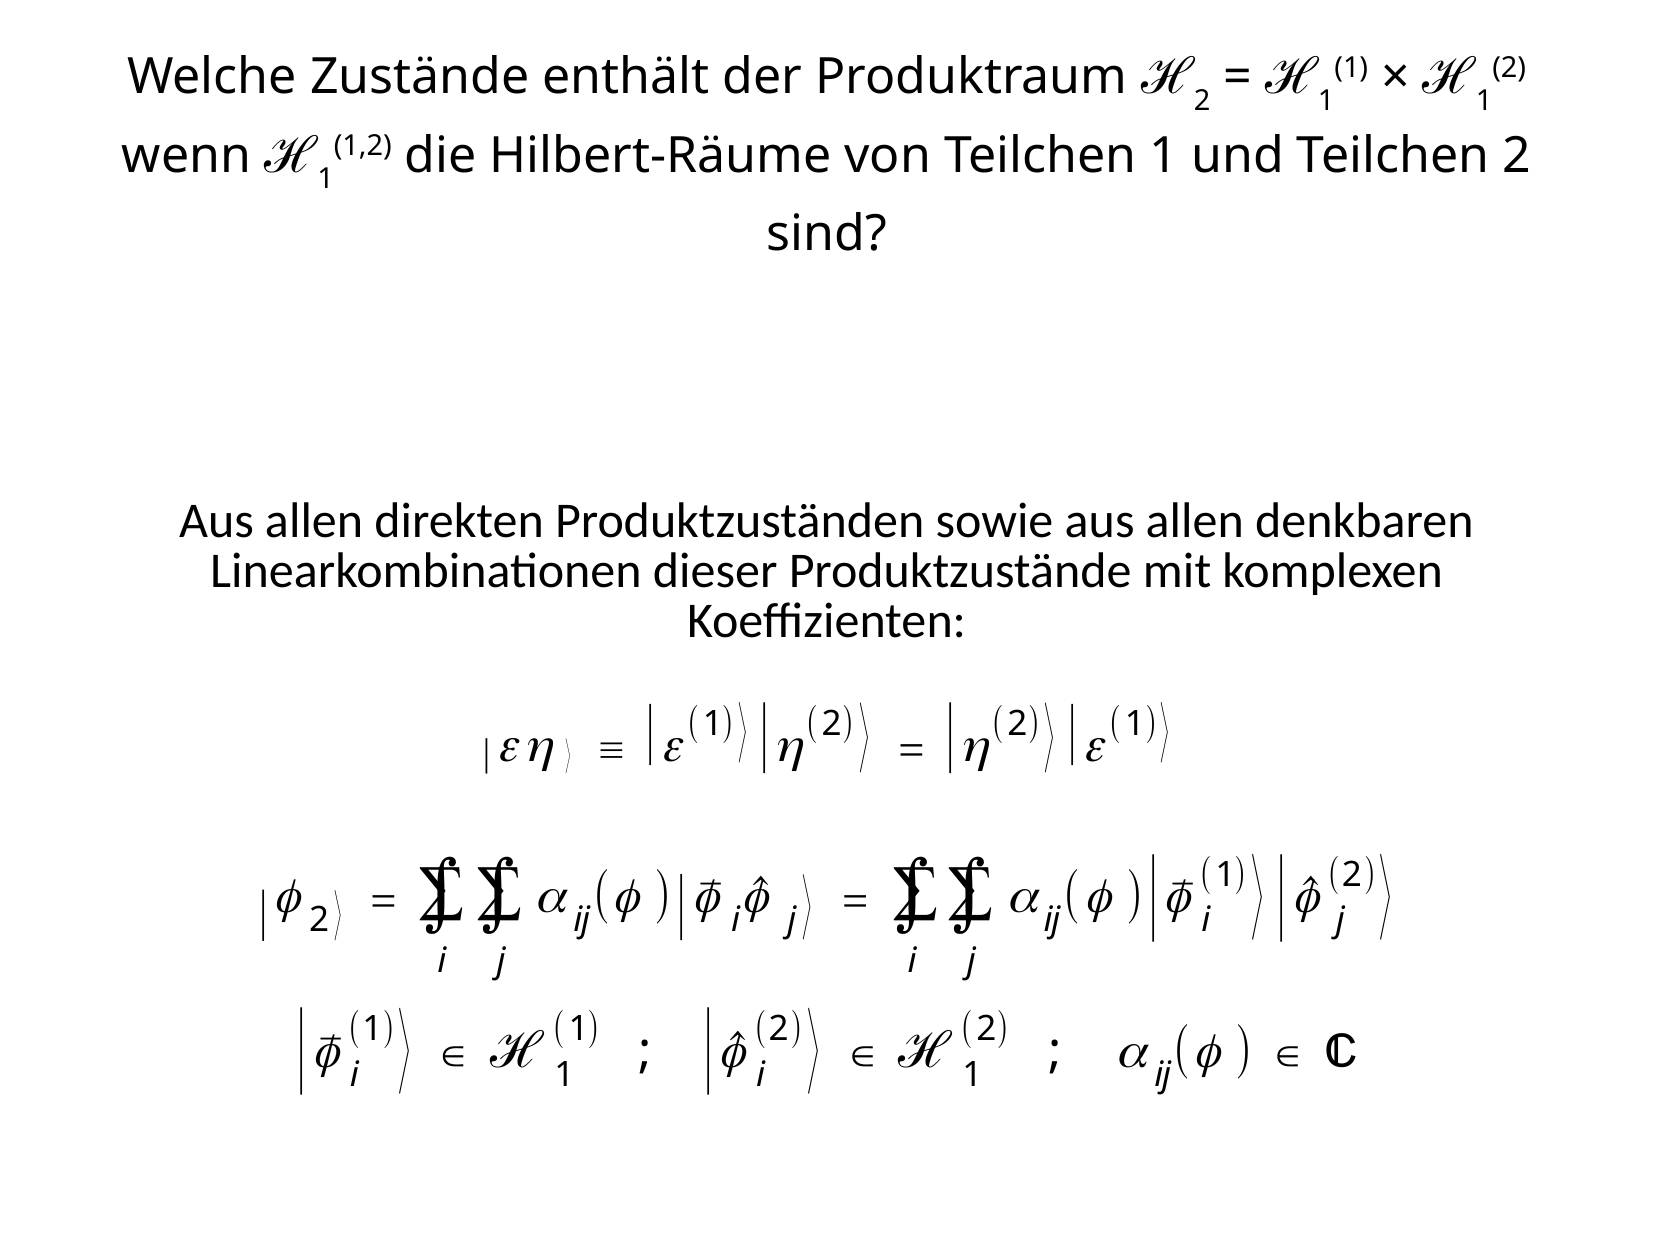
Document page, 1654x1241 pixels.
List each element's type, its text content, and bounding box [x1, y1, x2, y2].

chart [473, 700, 1181, 776]
chart [249, 851, 1404, 1097]
title Welche Zustände enthält der Produktraum ℋ2 = ℋ1(1) × ℋ1(2) wenn ℋ1(1,2) die Hilbert-Räume von Teilchen 1 und Teilchen 2 sind? [82, 49, 1571, 257]
subtitle Aus allen direkten Produktzuständen sowie aus allen denkbaren Linearkombinationen dieser Produktzustände mit komplexen Koeffizienten: [82, 290, 1571, 1010]
